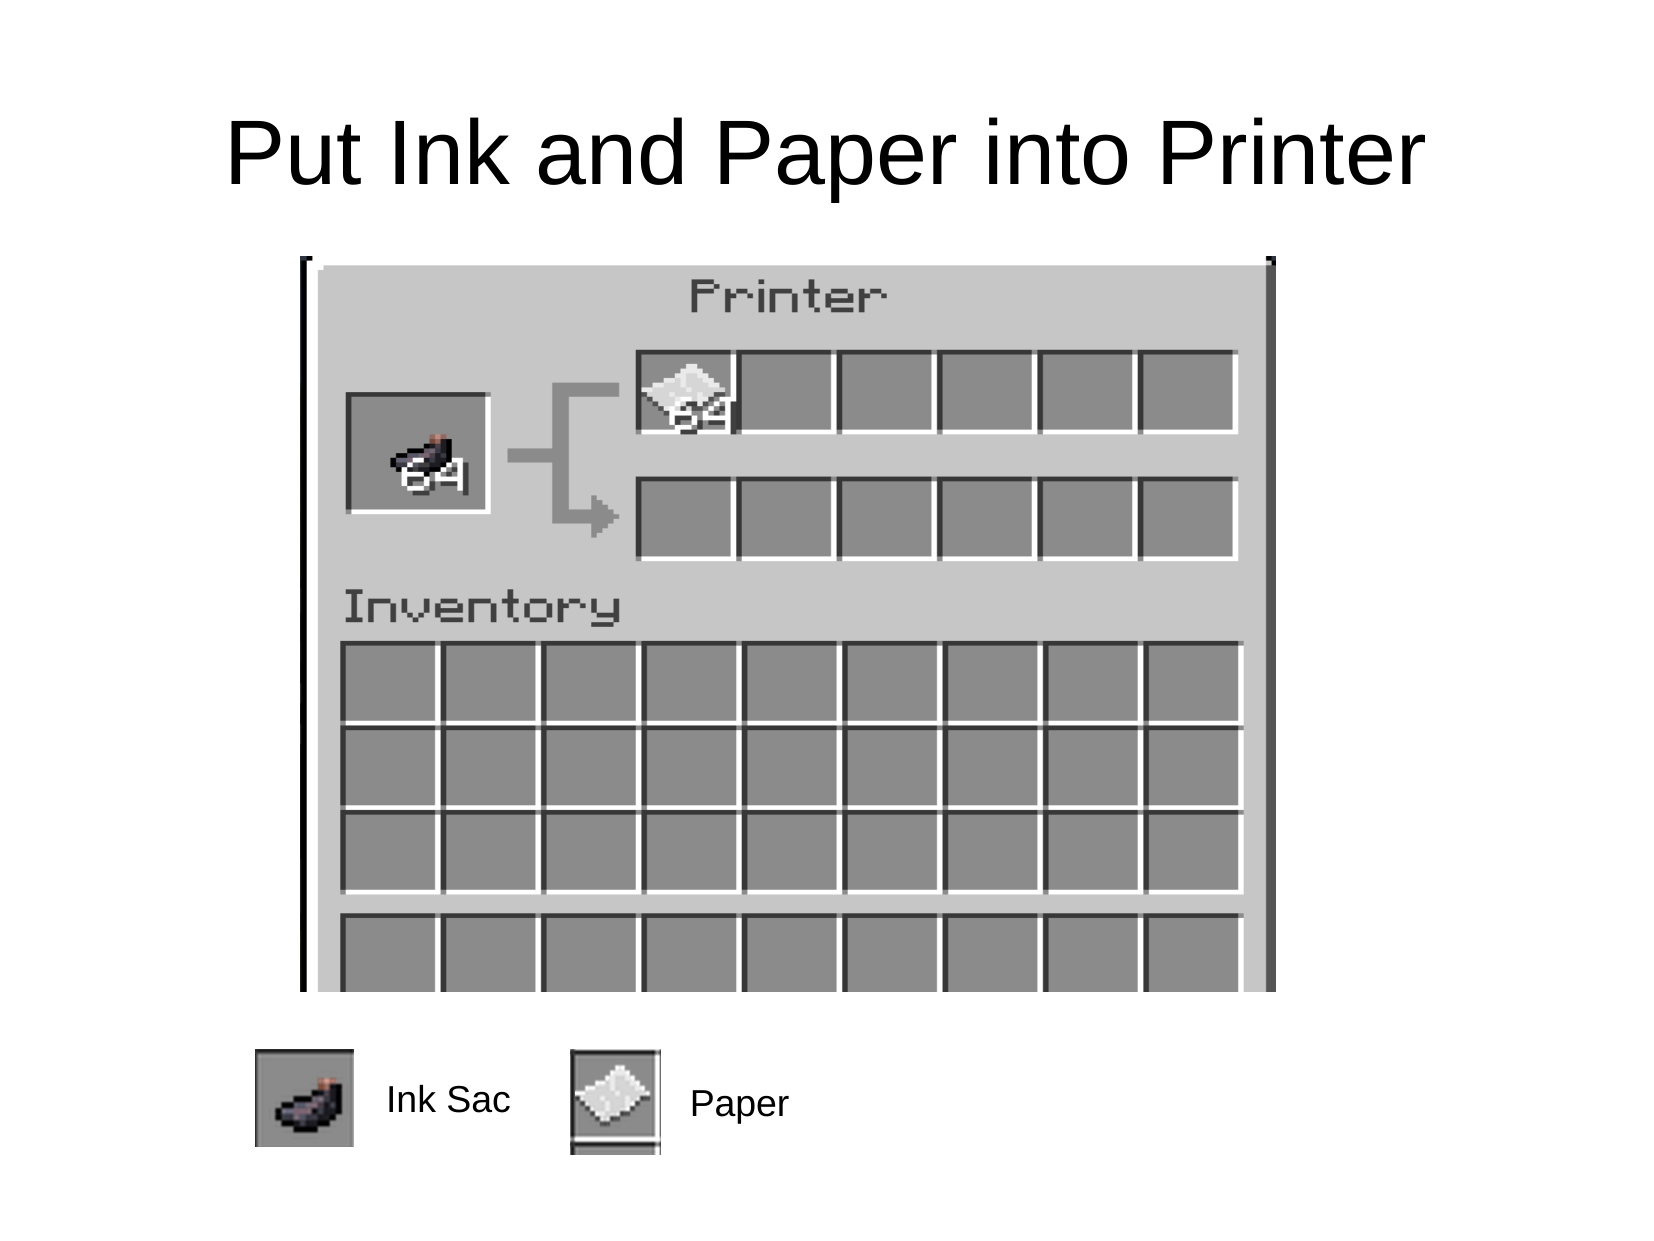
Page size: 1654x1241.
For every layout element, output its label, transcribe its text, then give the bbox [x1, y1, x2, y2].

picture [255, 1049, 354, 1147]
picture [570, 1049, 661, 1156]
title Put Ink and Paper into Printer [82, 49, 1571, 257]
text_box Ink Sac [371, 1071, 549, 1129]
text_box Paper [675, 1075, 856, 1133]
picture [300, 256, 1276, 992]
